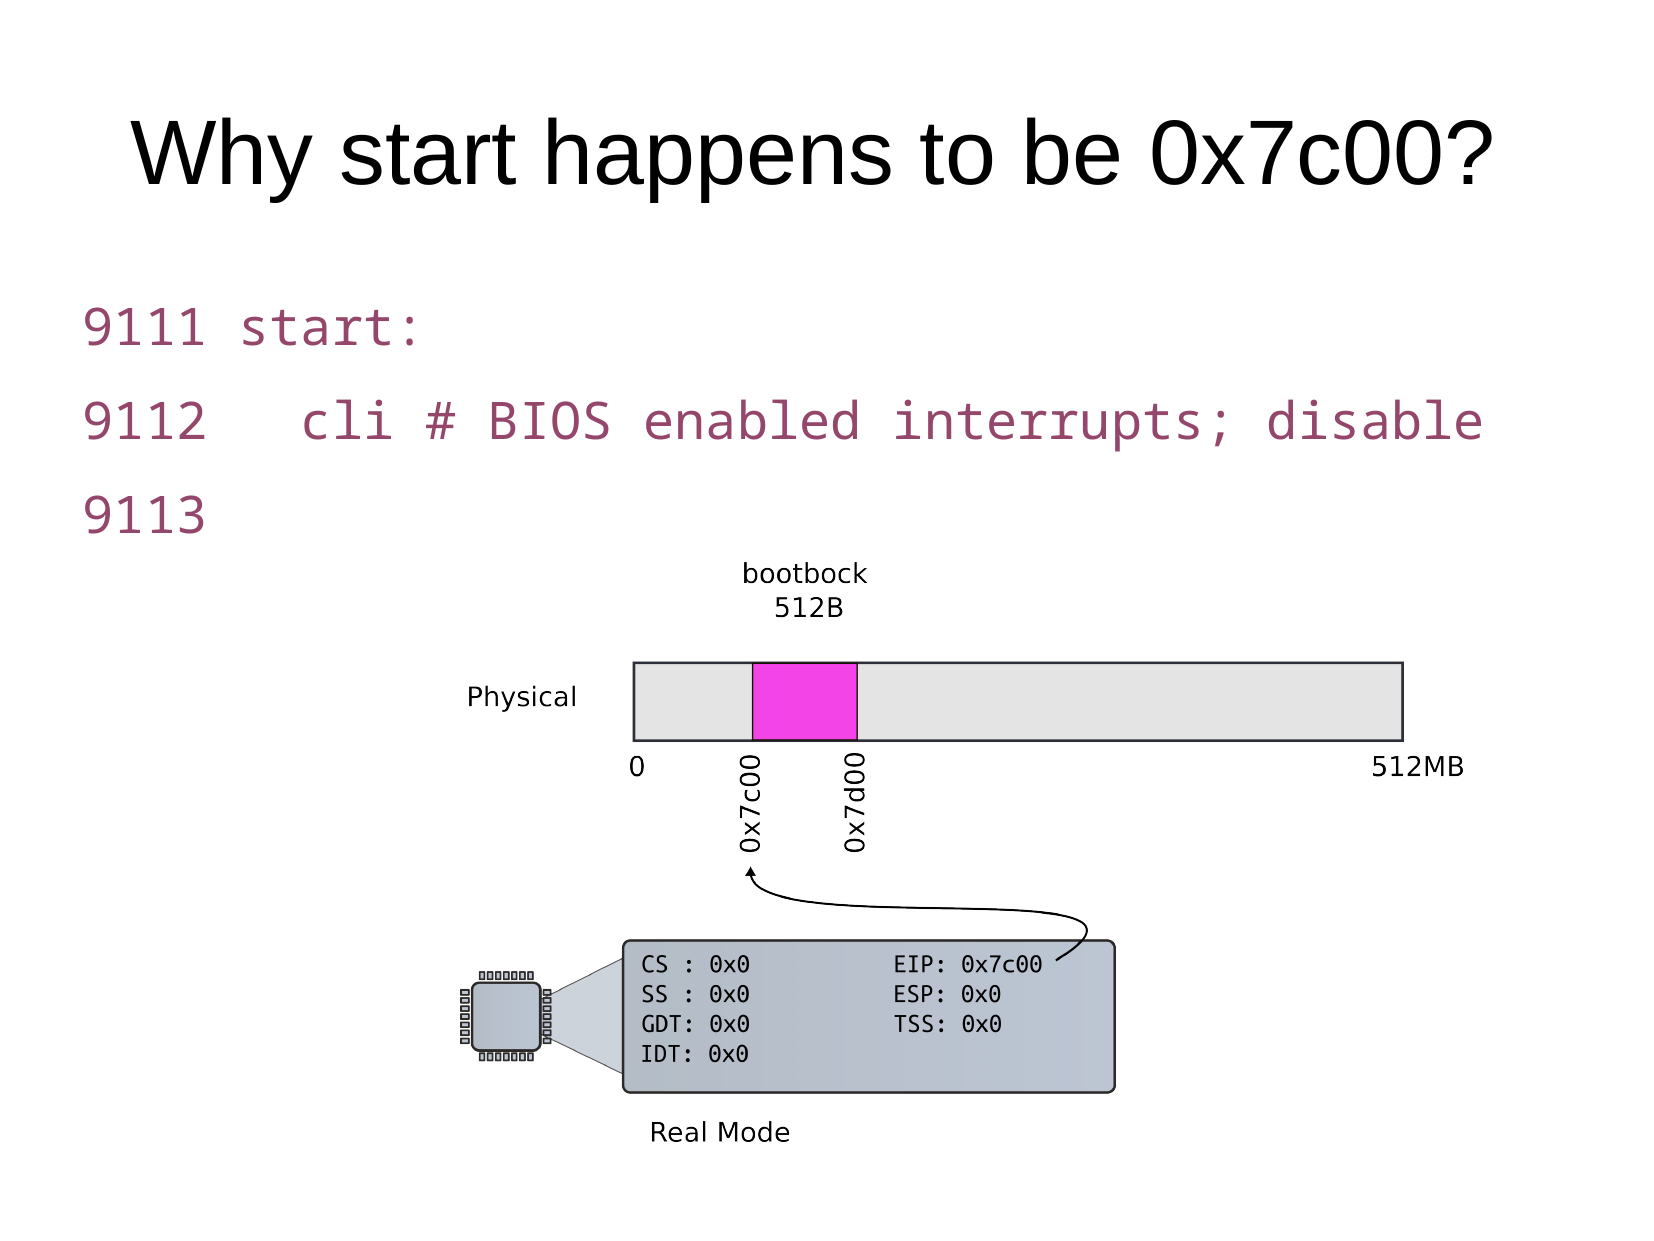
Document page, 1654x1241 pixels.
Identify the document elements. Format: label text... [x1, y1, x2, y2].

picture [460, 562, 1463, 1142]
list 9111 start: 9112 cli # BIOS enabled interrupts; disable 9113 [82, 290, 1538, 601]
title Why start happens to be 0x7c00? [82, 49, 1571, 257]
